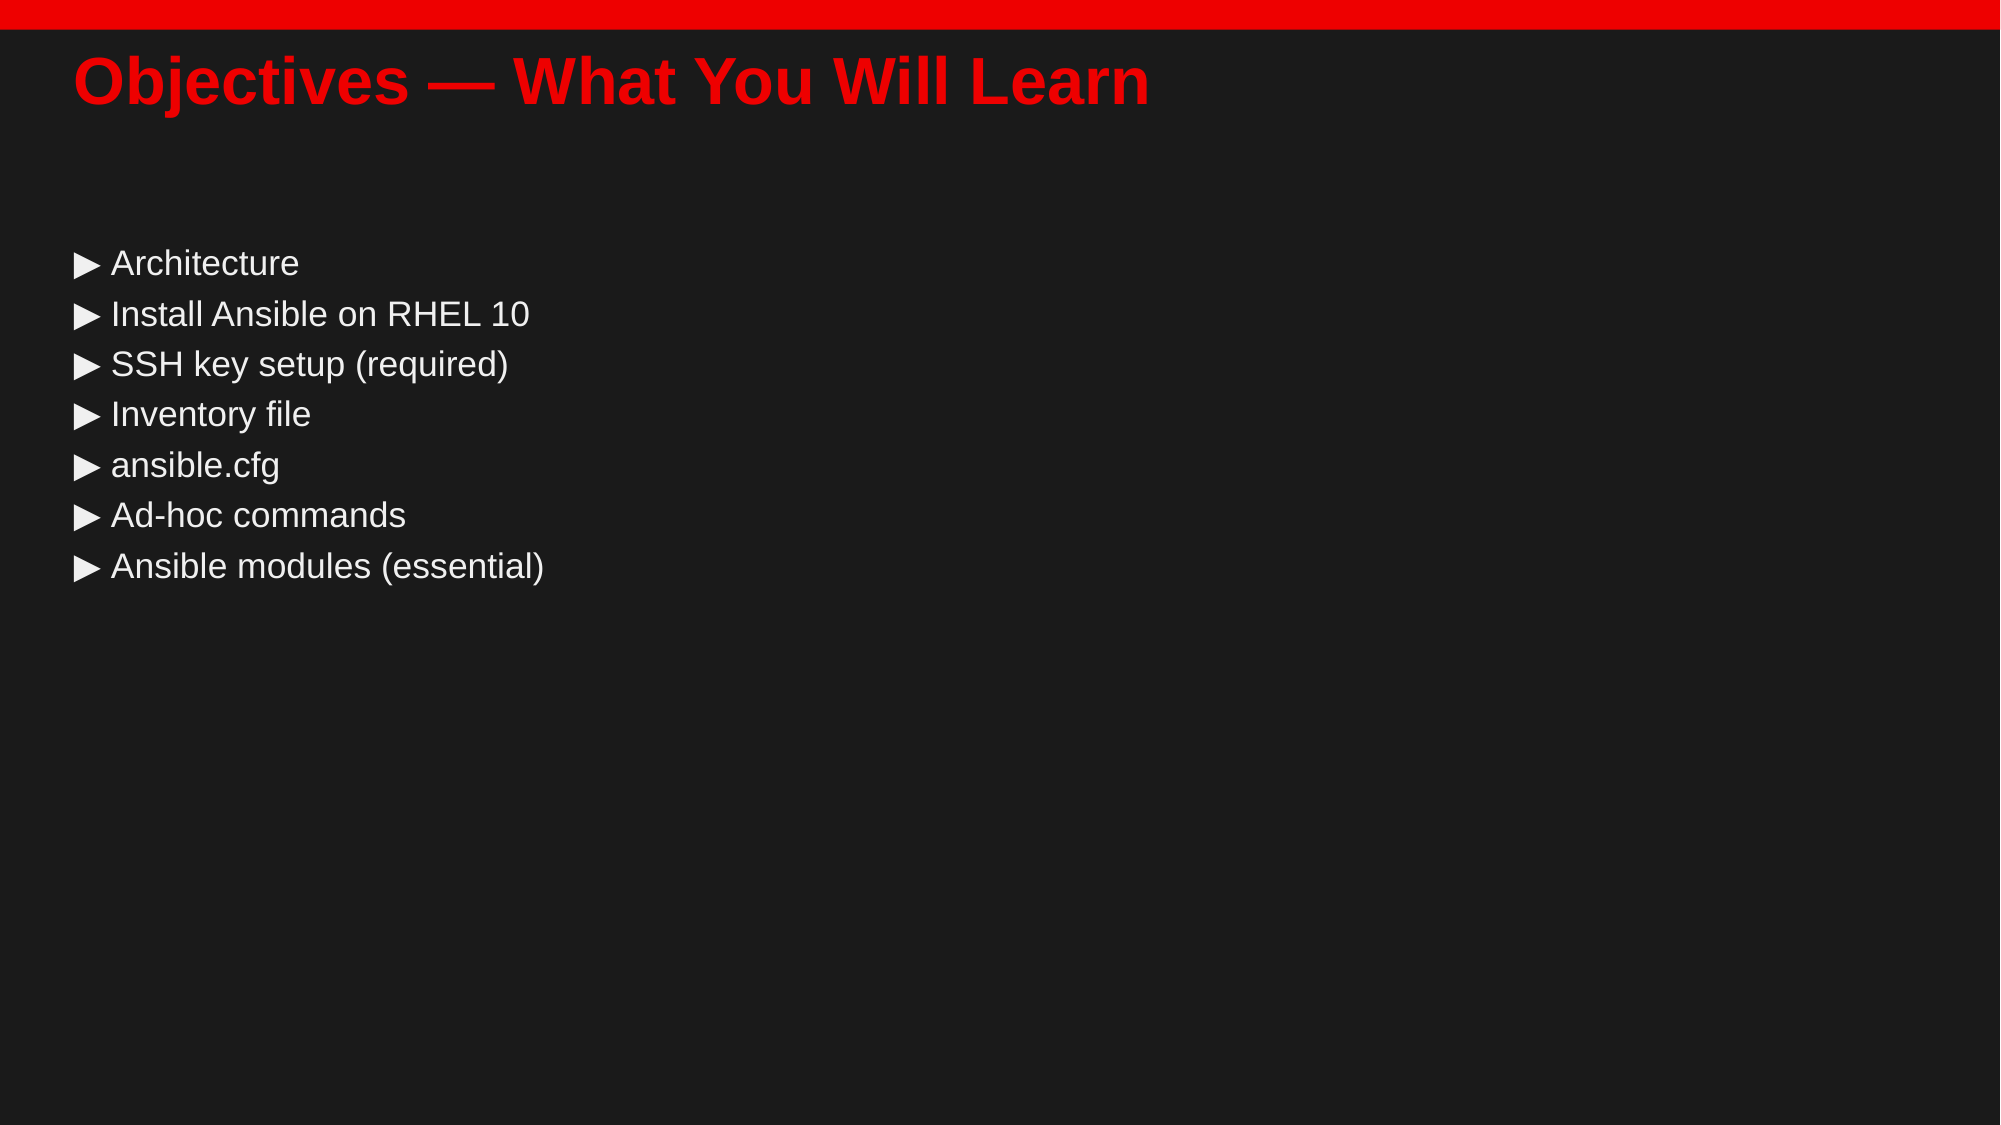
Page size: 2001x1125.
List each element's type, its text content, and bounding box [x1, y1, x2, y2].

text_box Objectives — What You Will Learn [59, 36, 1942, 208]
text_box [0, 0, 2001, 30]
text_box ▶ Architecture ▶ Install Ansible on RHEL 10 ▶ SSH key setup (required) ▶ Inventory file ▶ ansible.cfg ▶ Ad-hoc commands ▶ Ansible modules (essential) [59, 236, 1942, 1037]
